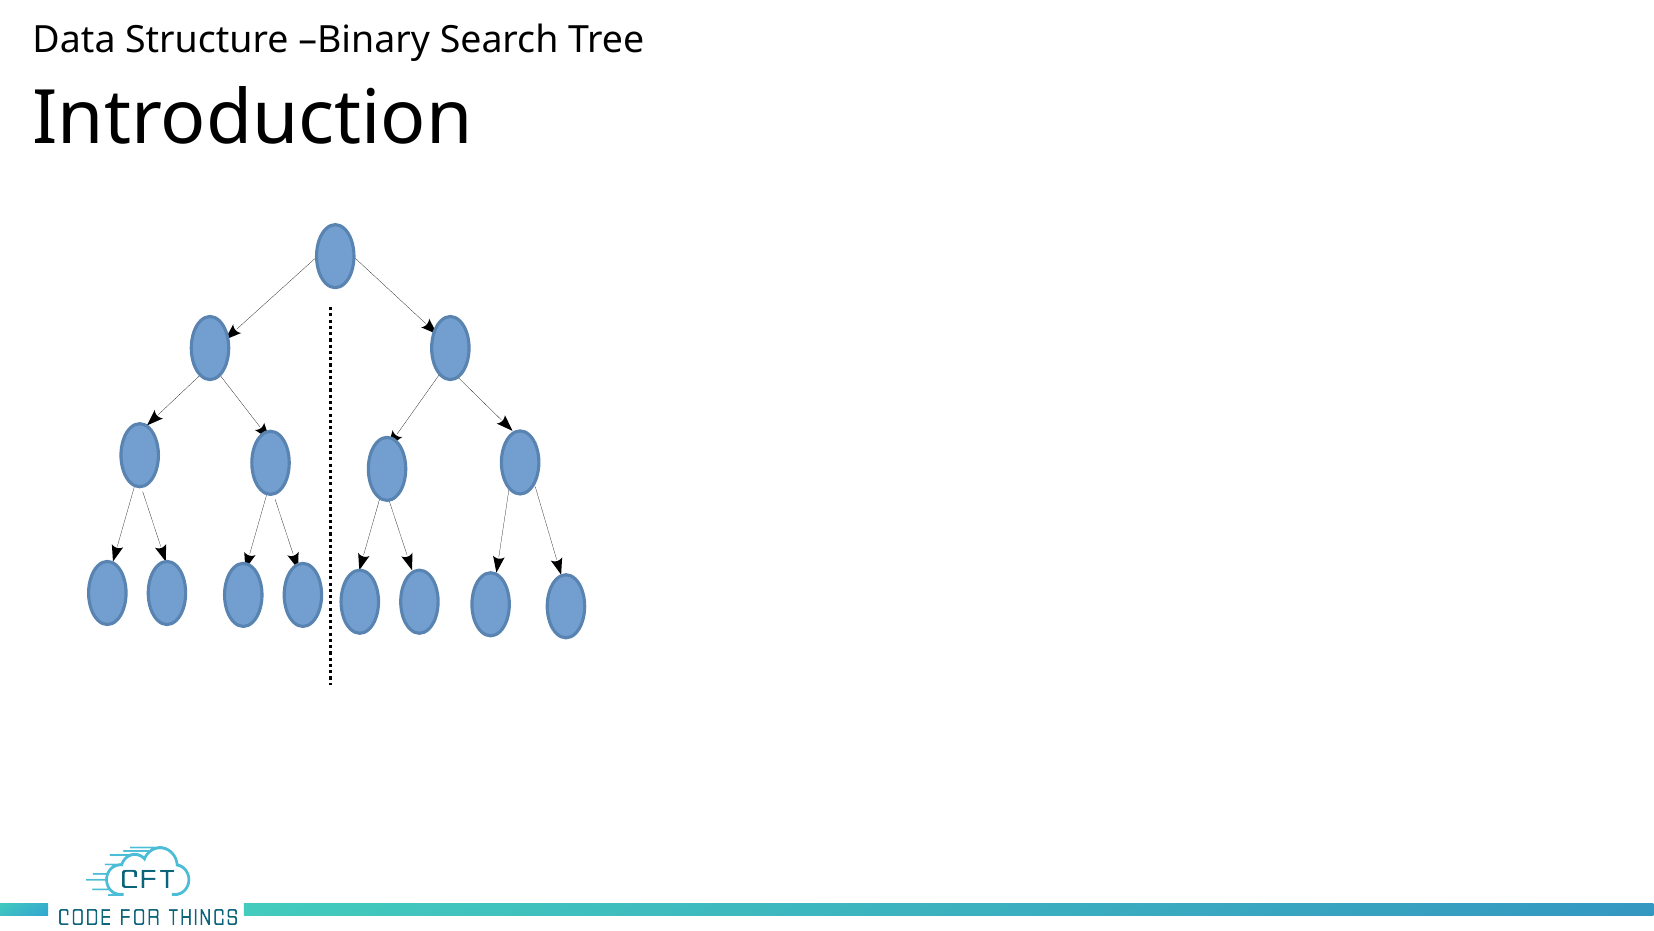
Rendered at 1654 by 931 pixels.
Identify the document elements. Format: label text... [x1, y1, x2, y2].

text_box [284, 563, 322, 627]
text_box [501, 430, 539, 494]
text_box [316, 224, 354, 288]
text_box [368, 437, 406, 501]
text_box [431, 316, 470, 380]
text_box [341, 570, 379, 634]
text_box [191, 316, 229, 380]
text_box [148, 561, 186, 625]
text_box [547, 574, 585, 638]
text_box [400, 570, 439, 634]
text_box [120, 423, 159, 487]
picture [59, 846, 237, 925]
text_box [224, 563, 263, 627]
text_box [471, 572, 510, 636]
text_box [251, 431, 290, 495]
text_box [88, 561, 127, 625]
title Data Structure –Binary Search Tree Introduction [32, 12, 1184, 166]
